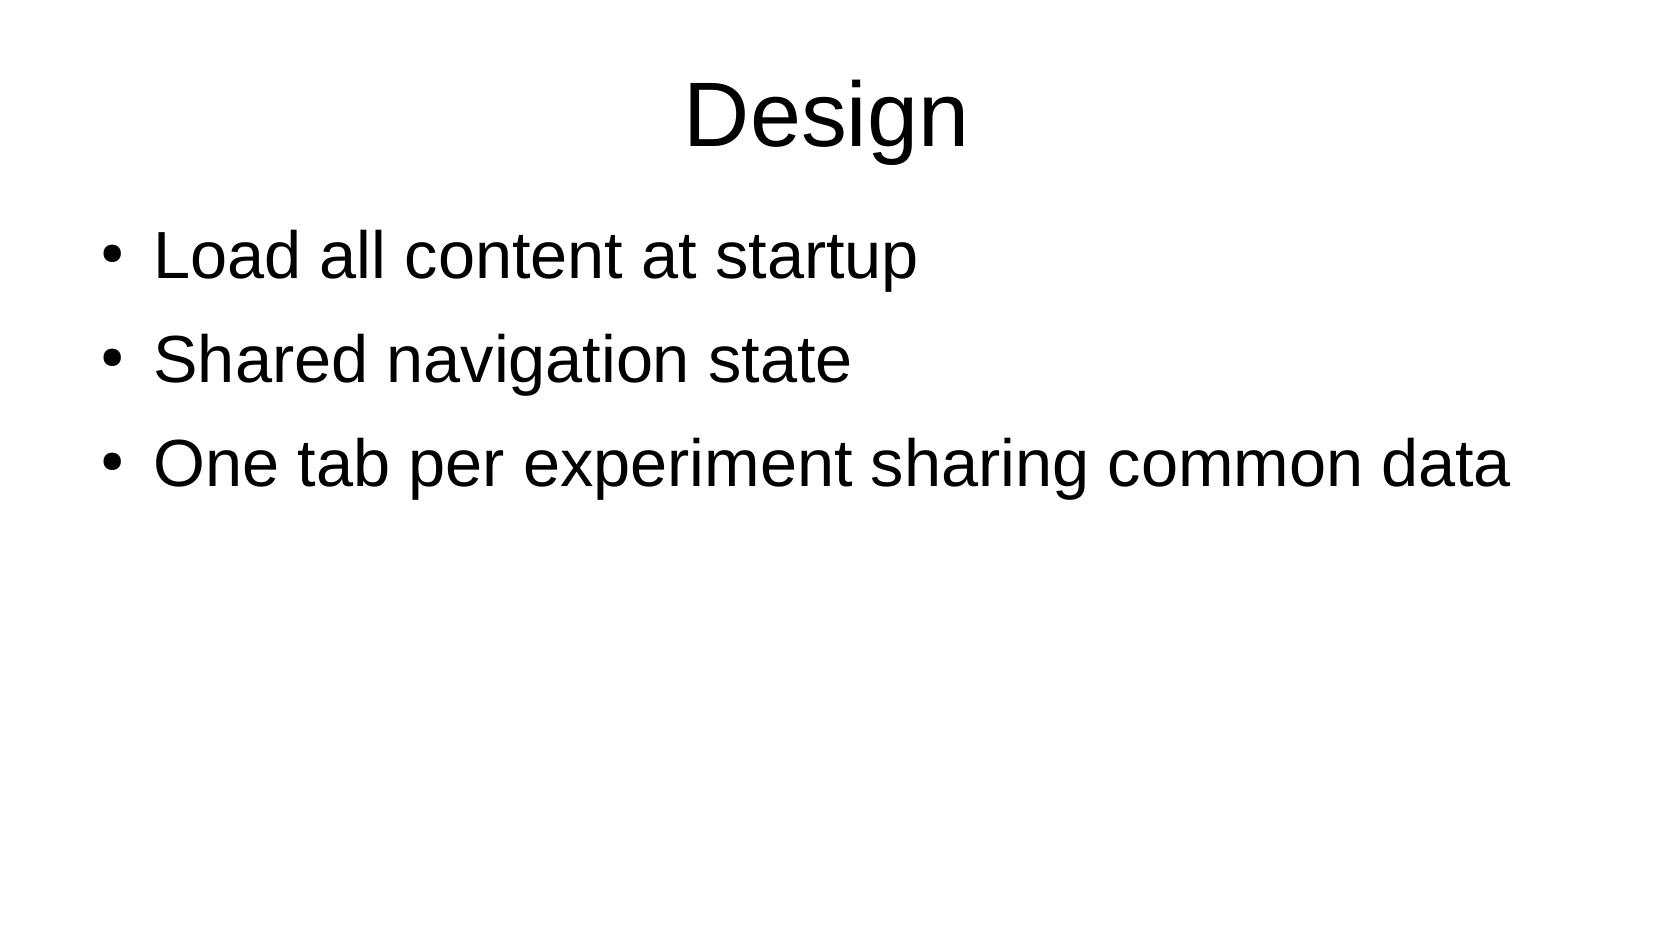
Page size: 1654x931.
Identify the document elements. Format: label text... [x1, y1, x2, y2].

list Load all content at startup Shared navigation state One tab per experiment sharing common data [82, 217, 1571, 758]
title Design [82, 37, 1571, 193]
